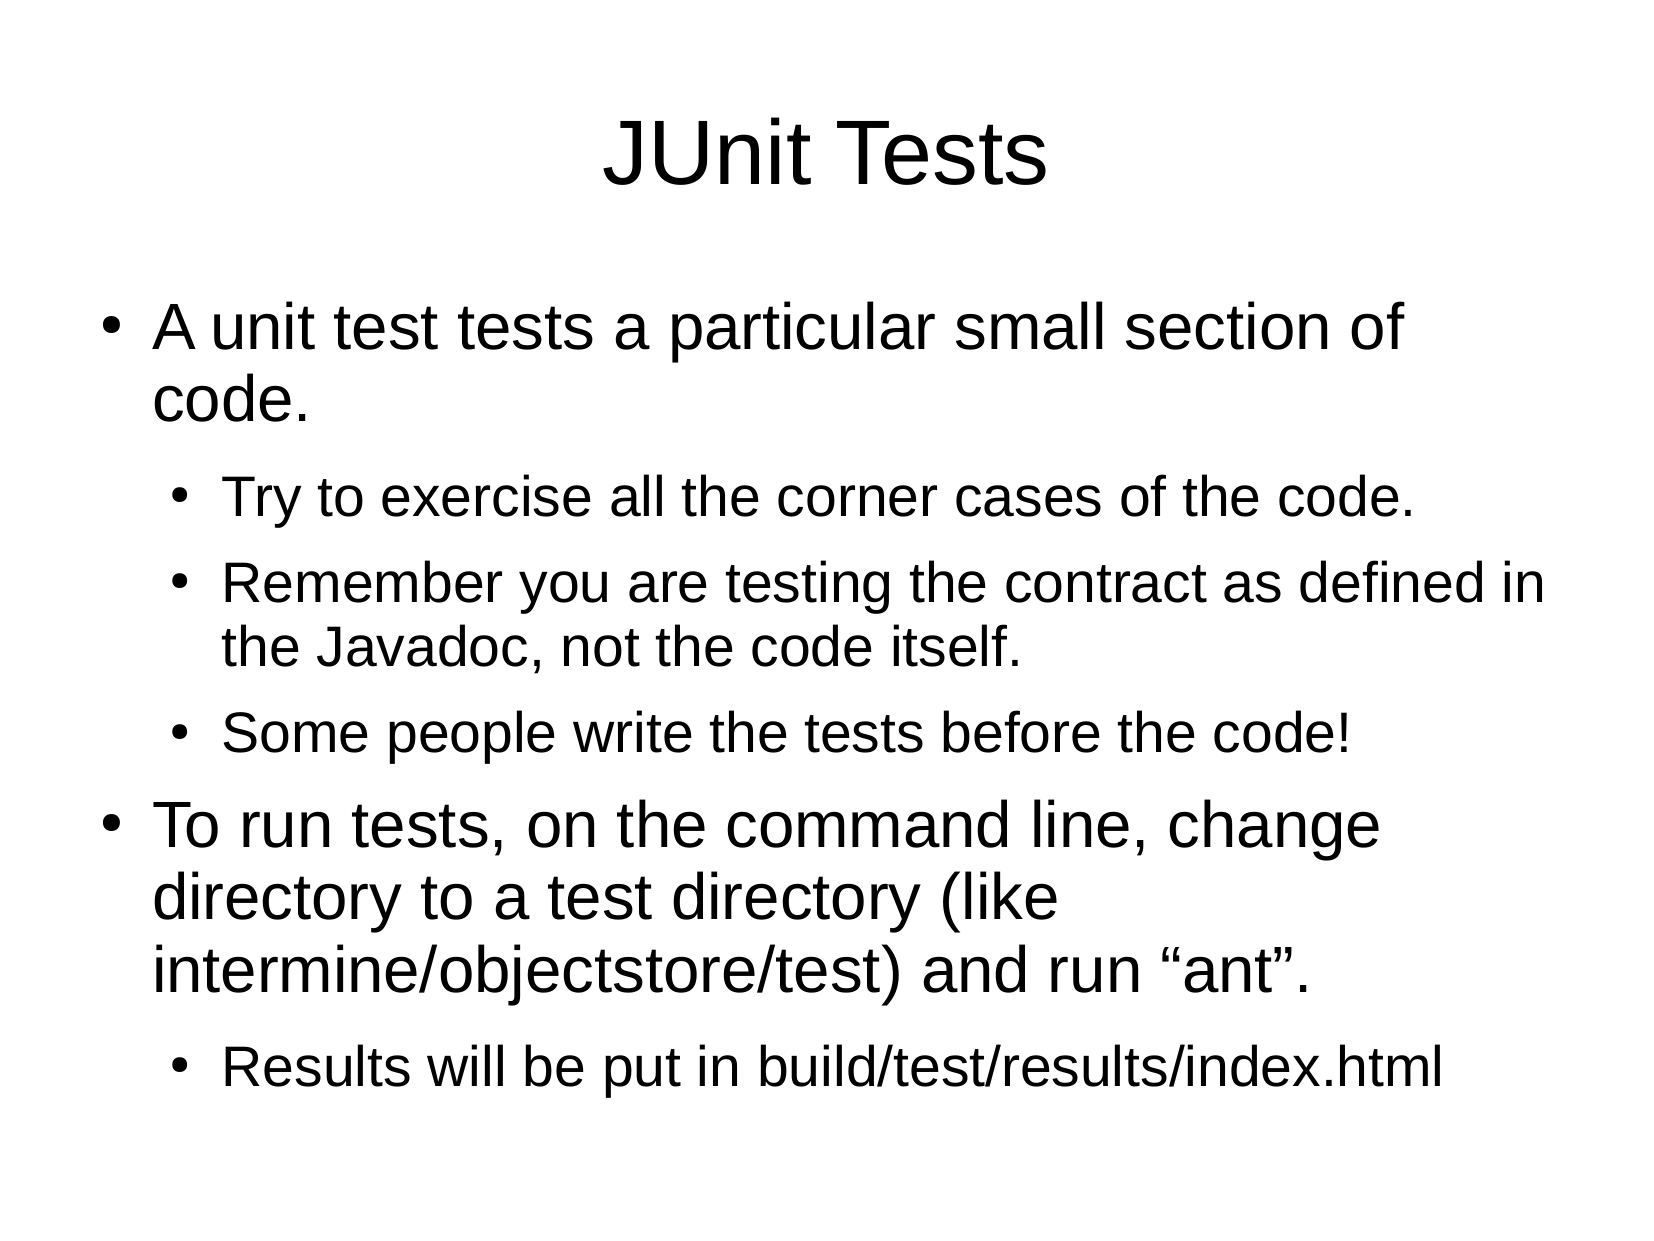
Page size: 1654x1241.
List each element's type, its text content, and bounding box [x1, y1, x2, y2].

title JUnit Tests [82, 56, 1571, 250]
list A unit test tests a particular small section of code. Try to exercise all the corner cases of the code. Remember you are testing the contract as defined in the Javadoc, not the code itself. Some people write the tests before the code! To run tests, on the command line, change directory to a test directory (like intermine/objectstore/test) and run “ant”. Results will be put in build/test/results/index.html [82, 290, 1571, 1109]
